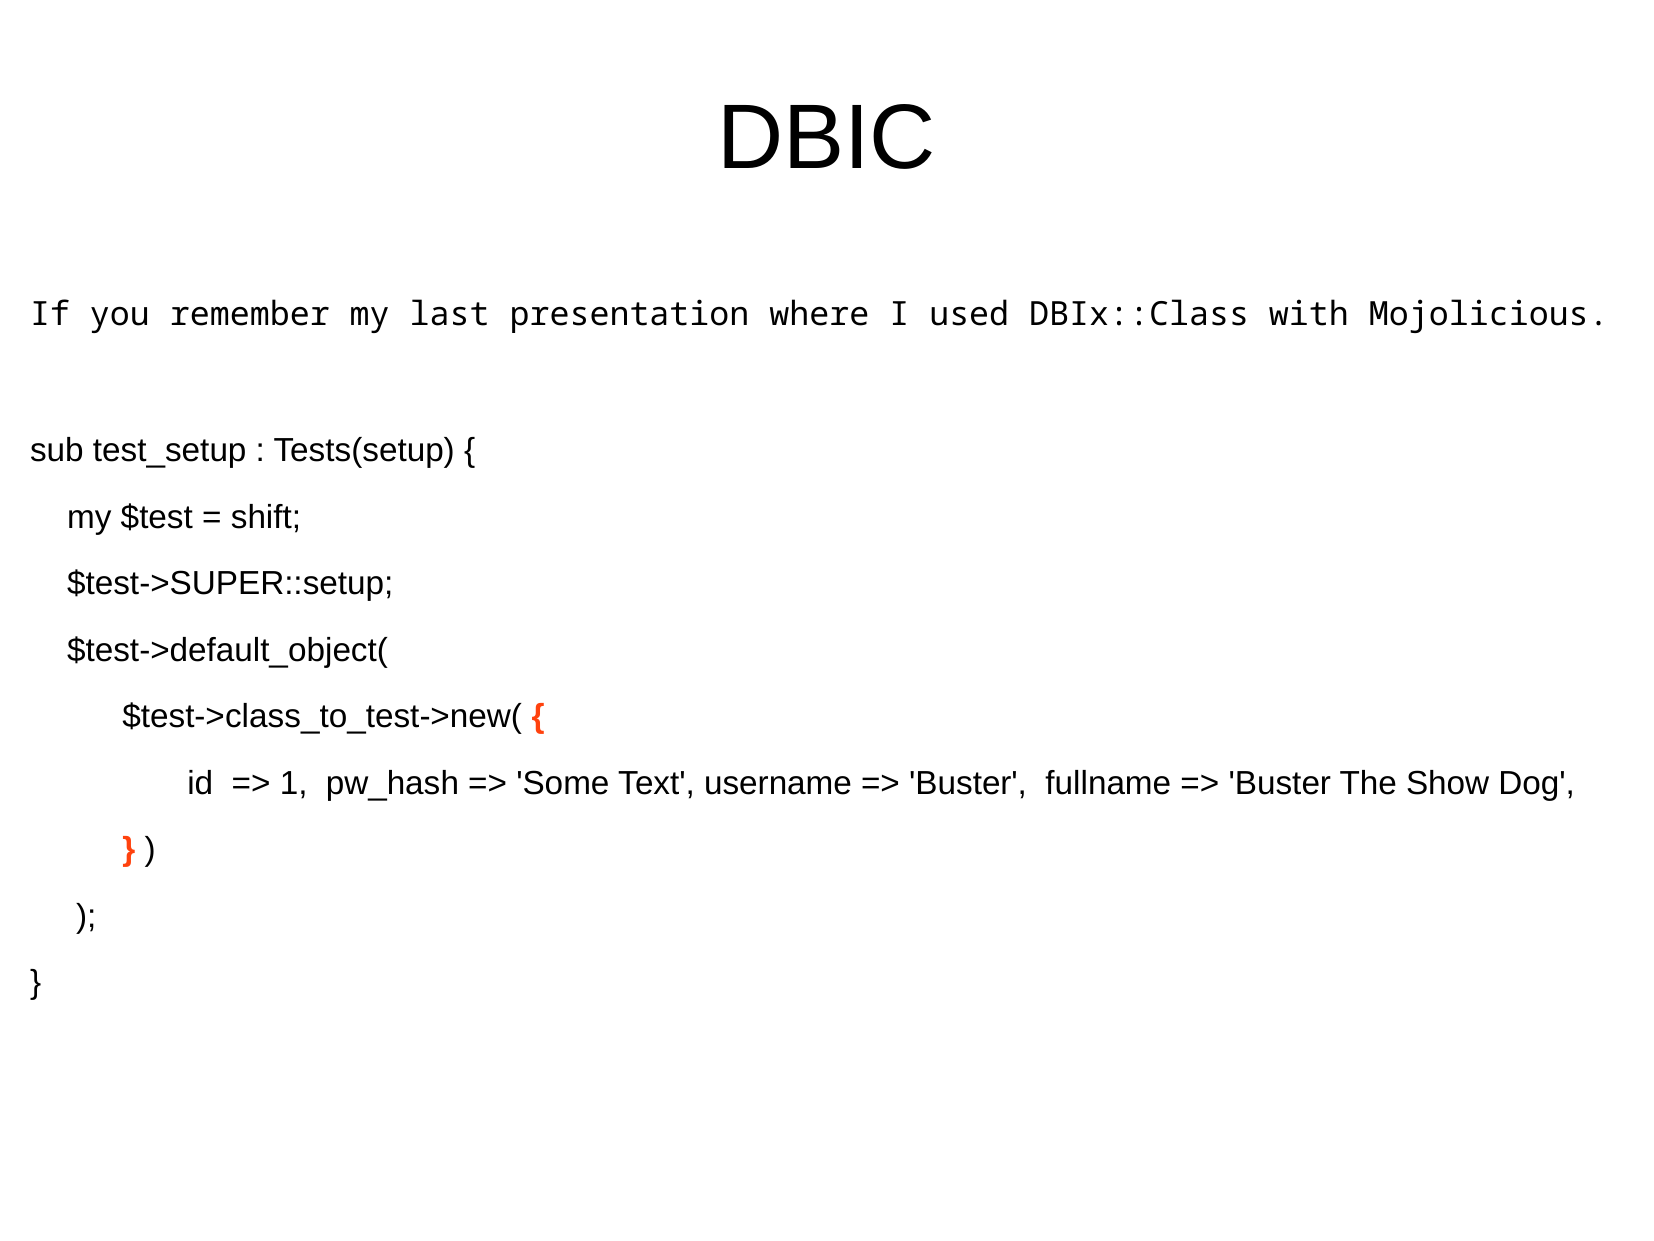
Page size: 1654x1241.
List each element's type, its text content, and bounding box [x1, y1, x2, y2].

title DBIC [82, 49, 1571, 226]
list If you remember my last presentation where I used DBIx::Class with Mojolicious. sub test_setup : Tests(setup) { my $test = shift; $test->SUPER::setup; $test->default_object( $test->class_to_test->new( { id => 1, pw_hash => 'Some Text', username => 'Buster', fullname => 'Buster The Show Dog', } ) ); } [30, 290, 1654, 1186]
